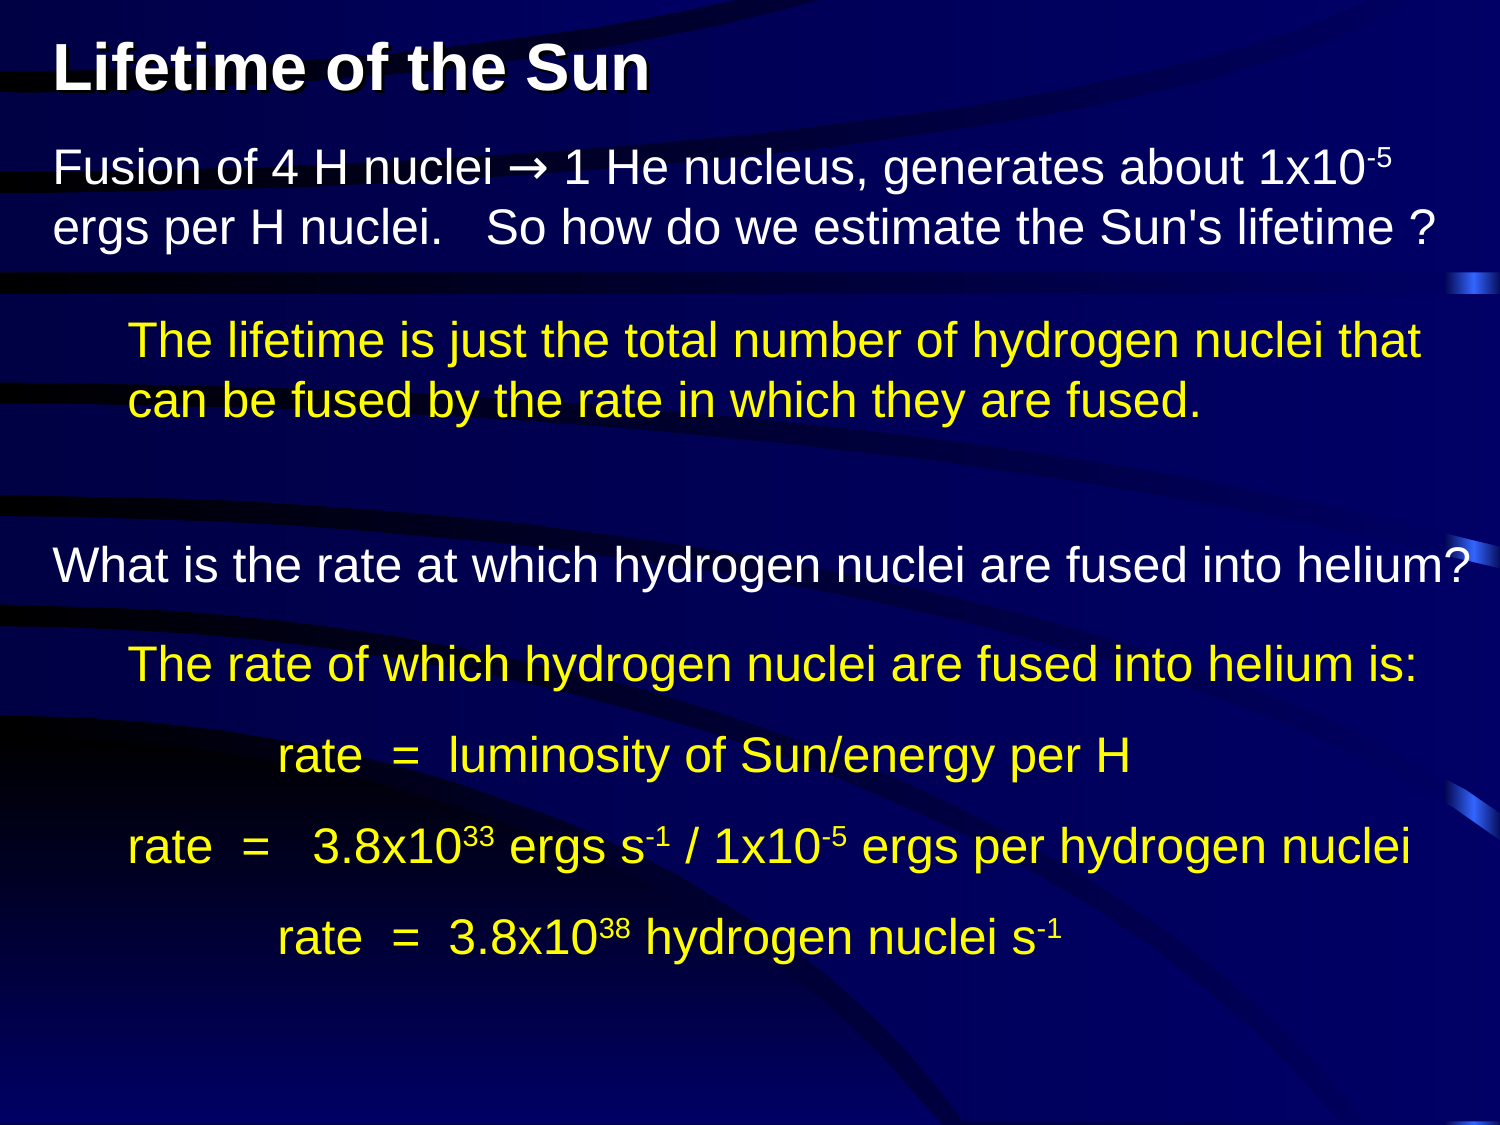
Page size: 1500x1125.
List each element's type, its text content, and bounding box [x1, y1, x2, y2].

text_box The lifetime is just the total number of hydrogen nuclei that can be fused by the rate in which they are fused. [112, 299, 1463, 435]
text_box What is the rate at which hydrogen nuclei are fused into helium? [37, 525, 1500, 600]
text_box Lifetime of the Sun Fusion of 4 H nuclei → 1 He nucleus, generates about 1x10-5 ergs per H nuclei. So how do we estimate the Sun's lifetime ? [37, 15, 1500, 354]
text_box The rate of which hydrogen nuclei are fused into helium is: rate = luminosity of Sun/energy per H rate = 3.8x1033 ergs s-1 / 1x10-5 ergs per hydrogen nuclei rate = 3.8x1038 hydrogen nuclei s-1 [112, 623, 1463, 1064]
